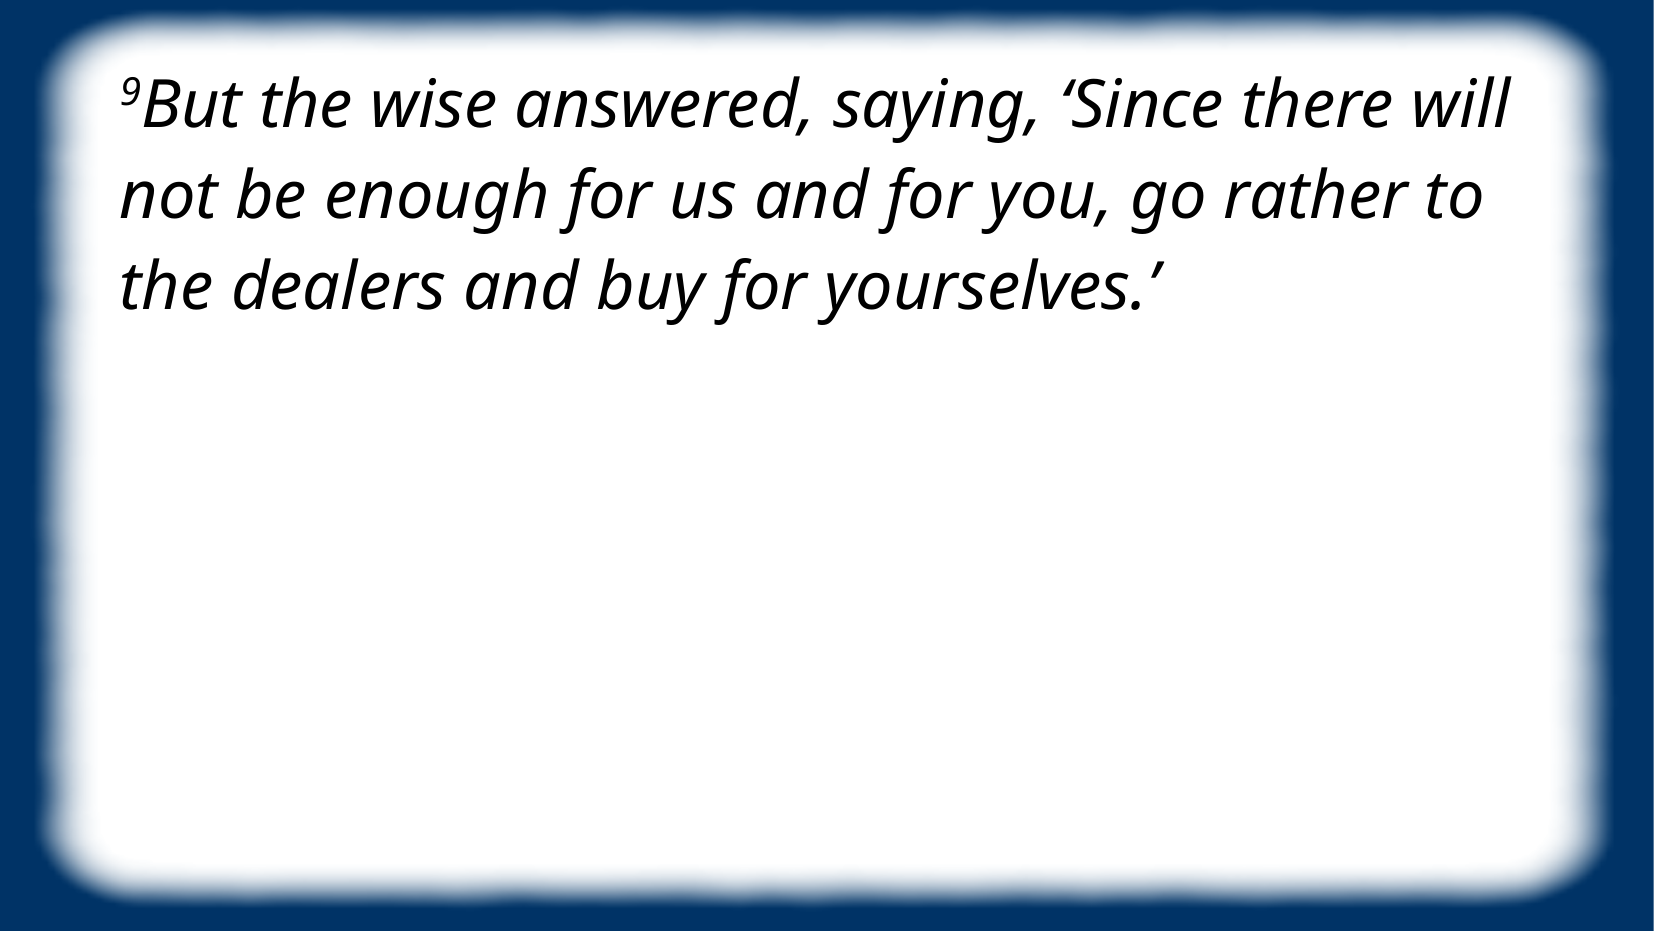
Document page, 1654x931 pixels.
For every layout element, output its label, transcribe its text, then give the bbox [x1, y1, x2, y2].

picture [0, 0, 1654, 931]
text_box 9But the wise answered, saying, ‘Since there will not be enough for us and for you, go rather to the dealers and buy for yourselves.’ [105, 48, 1561, 331]
